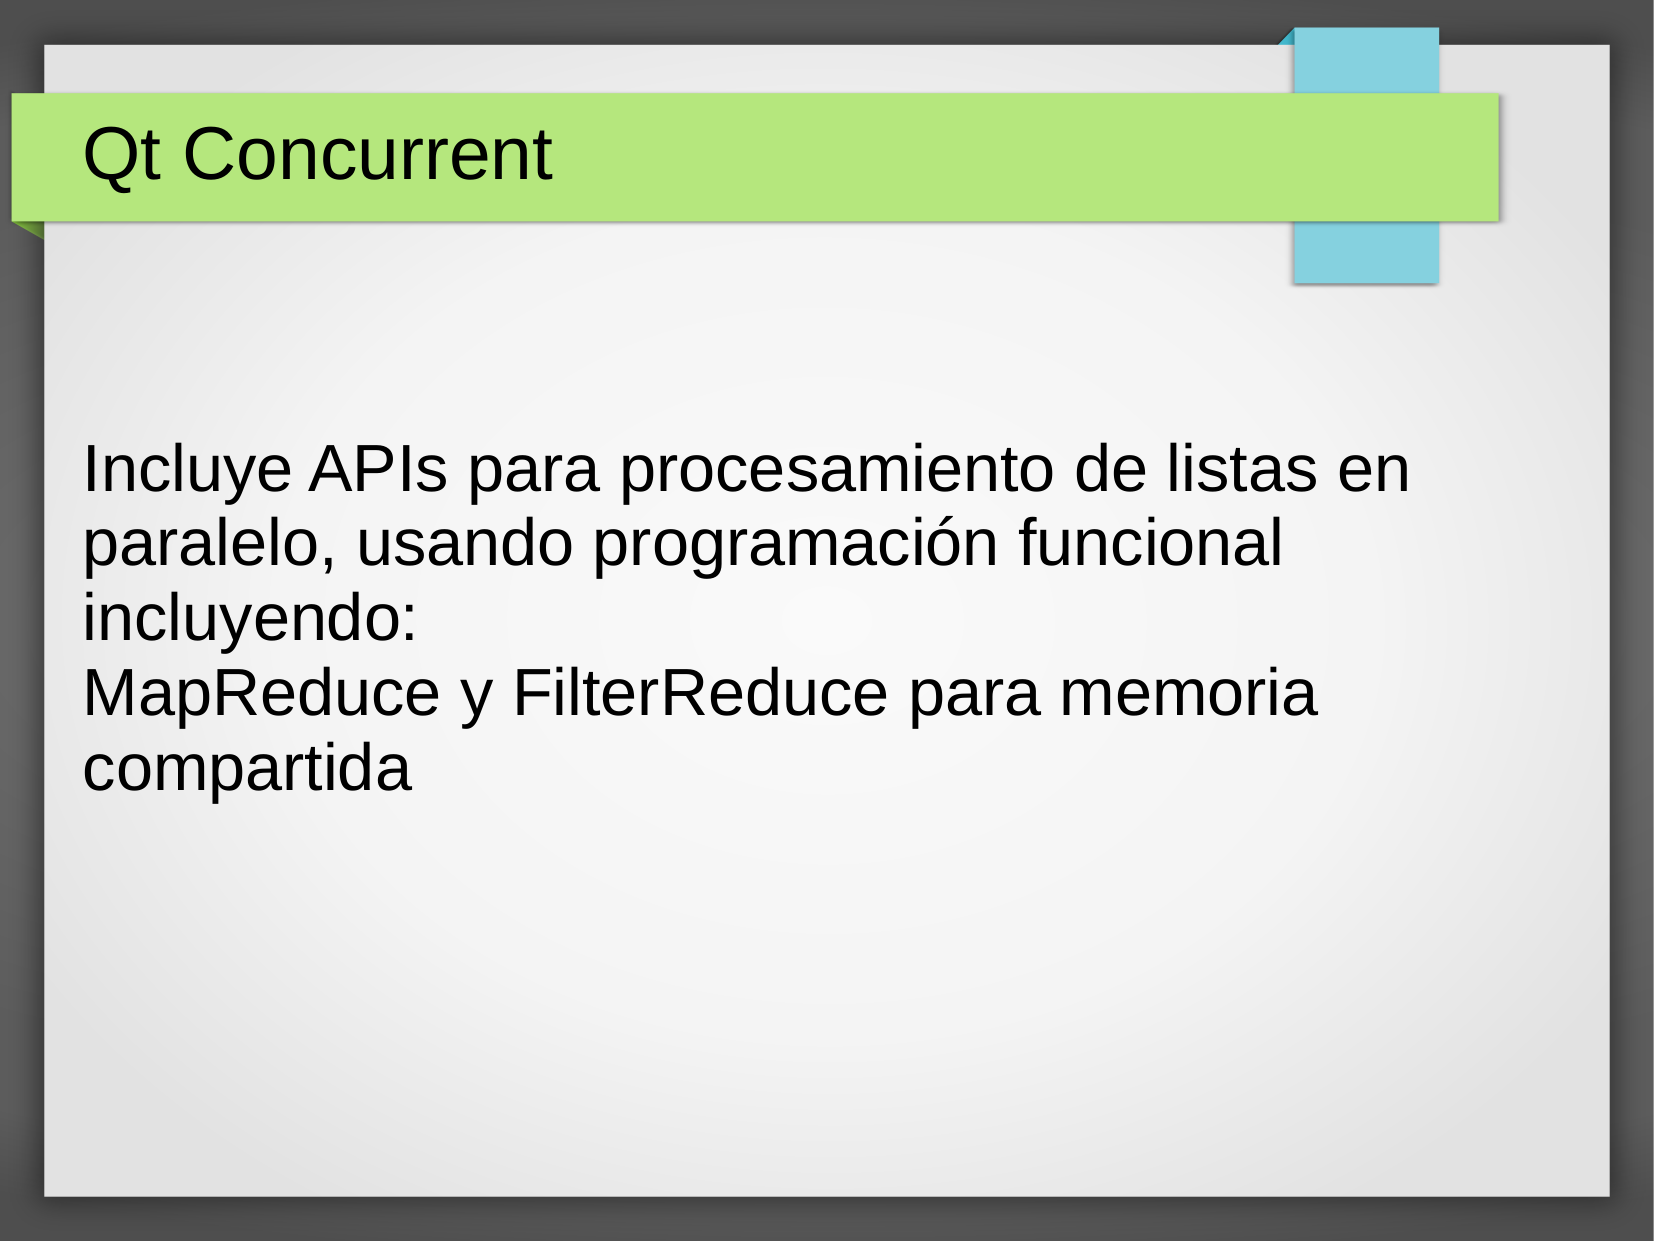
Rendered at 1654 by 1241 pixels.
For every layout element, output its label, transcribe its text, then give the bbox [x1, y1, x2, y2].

subtitle Incluye APIs para procesamiento de listas en paralelo, usando programación funcional incluyendo: MapReduce y FilterReduce para memoria compartida [82, 295, 1571, 1015]
title Qt Concurrent [82, 94, 1264, 213]
picture [0, 0, 1654, 1241]
